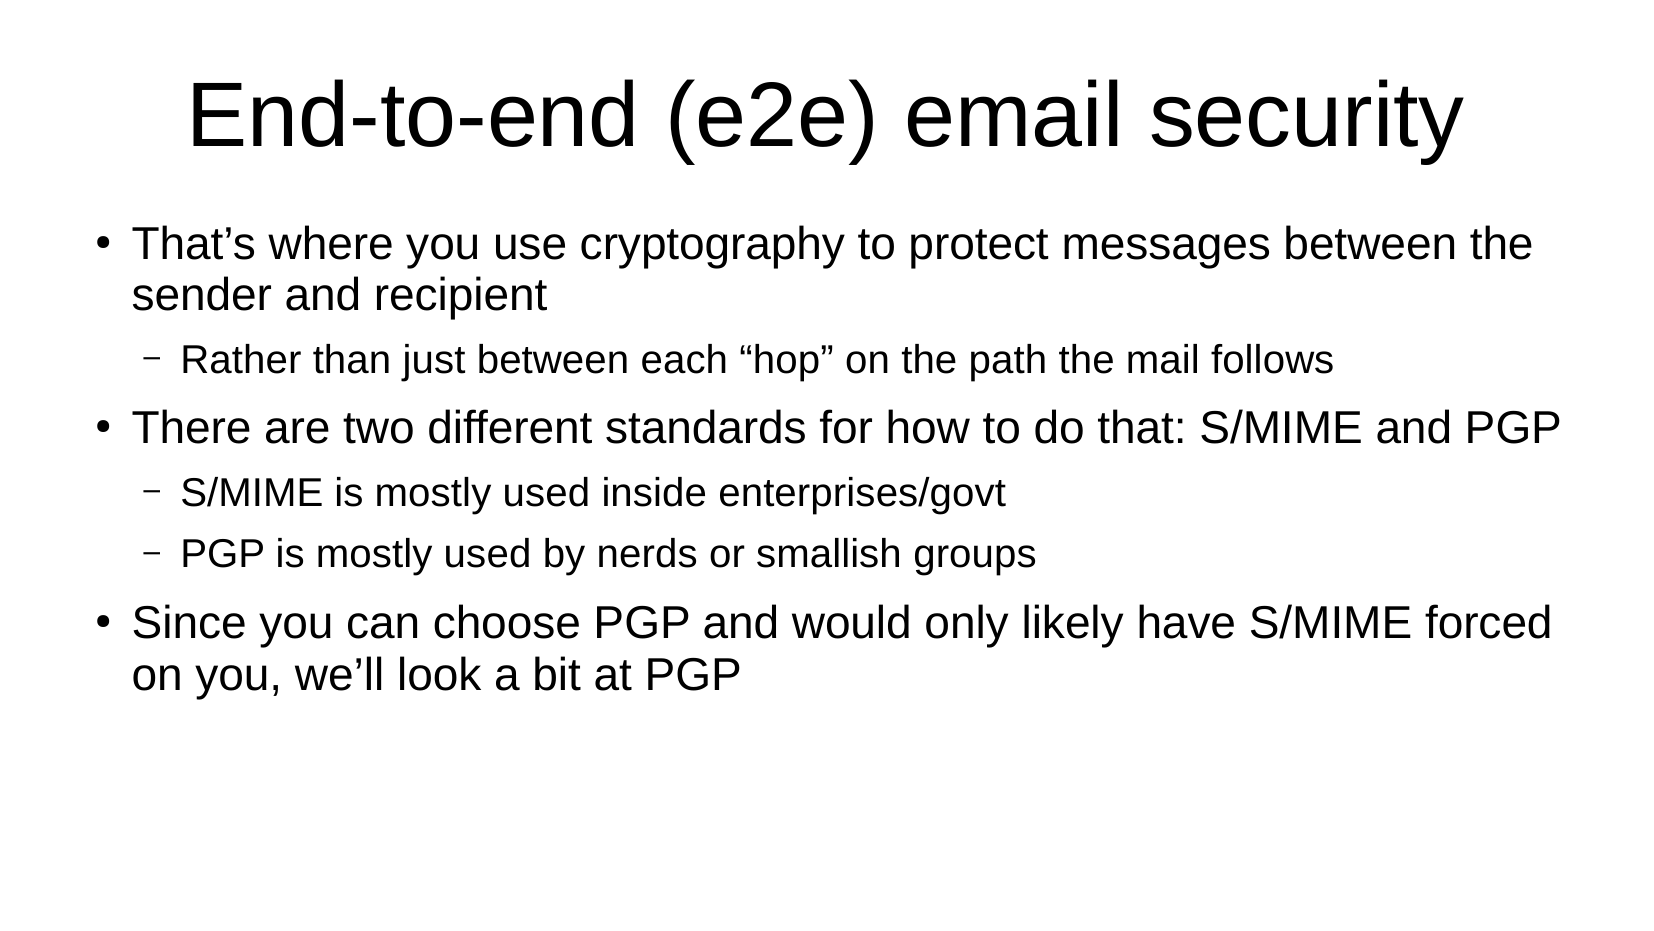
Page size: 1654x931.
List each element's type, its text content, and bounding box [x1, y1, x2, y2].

list That’s where you use cryptography to protect messages between the sender and recipient Rather than just between each “hop” on the path the mail follows There are two different standards for how to do that: S/MIME and PGP S/MIME is mostly used inside enterprises/govt PGP is mostly used by nerds or smallish groups Since you can choose PGP and would only likely have S/MIME forced on you, we’ll look a bit at PGP [82, 217, 1571, 758]
title End-to-end (e2e) email security [82, 37, 1571, 193]
